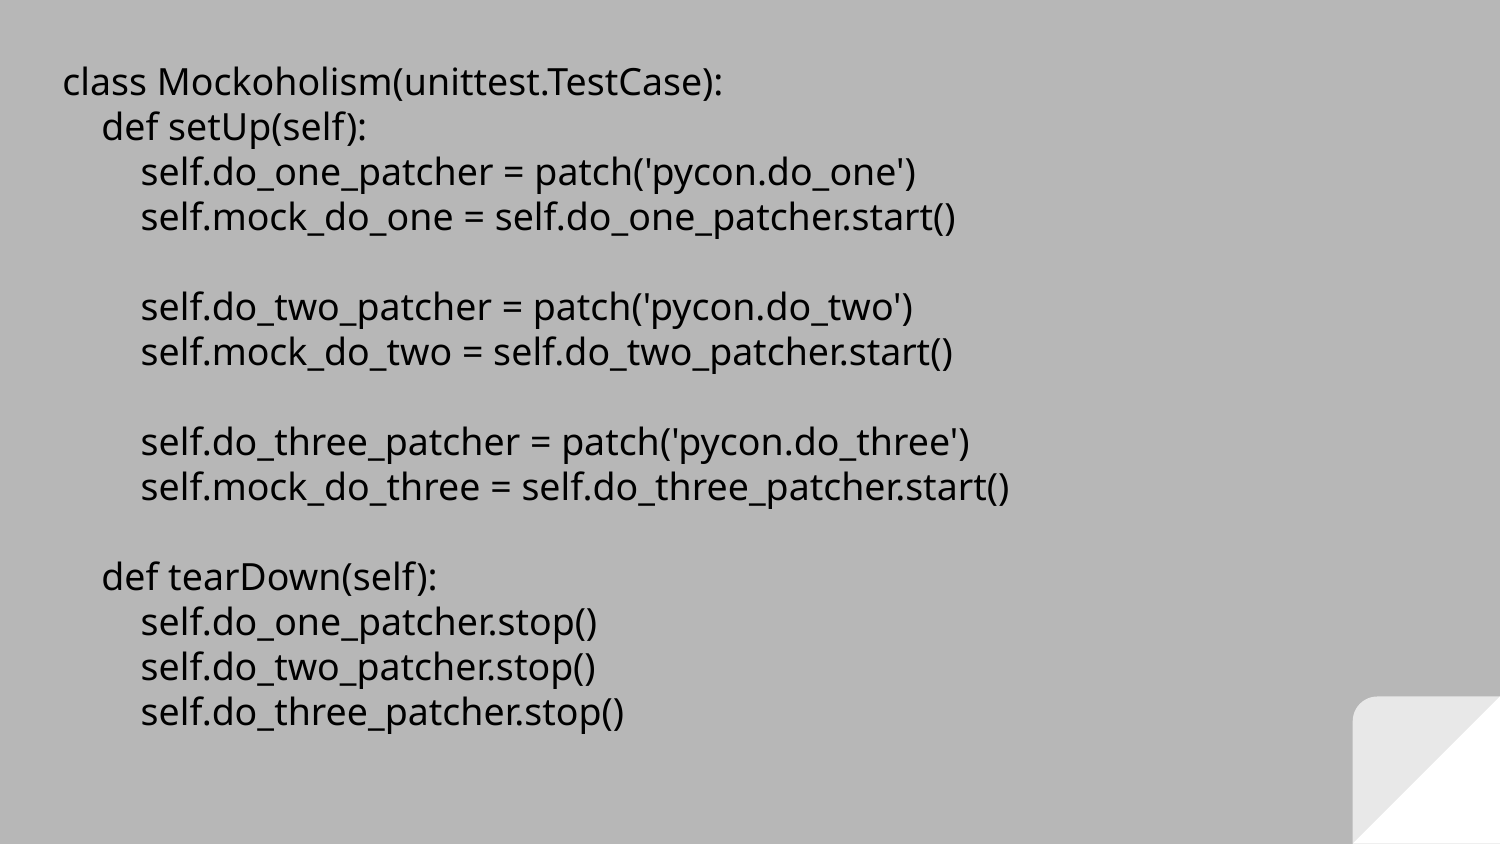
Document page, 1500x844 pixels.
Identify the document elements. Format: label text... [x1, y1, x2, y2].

text_box class Mockoholism(unittest.TestCase): def setUp(self): self.do_one_patcher = patch('pycon.do_one') self.mock_do_one = self.do_one_patcher.start() self.do_two_patcher = patch('pycon.do_two') self.mock_do_two = self.do_two_patcher.start() self.do_three_patcher = patch('pycon.do_three') self.mock_do_three = self.do_three_patcher.start() def tearDown(self): self.do_one_patcher.stop() self.do_two_patcher.stop() self.do_three_patcher.stop() [47, 42, 1453, 817]
